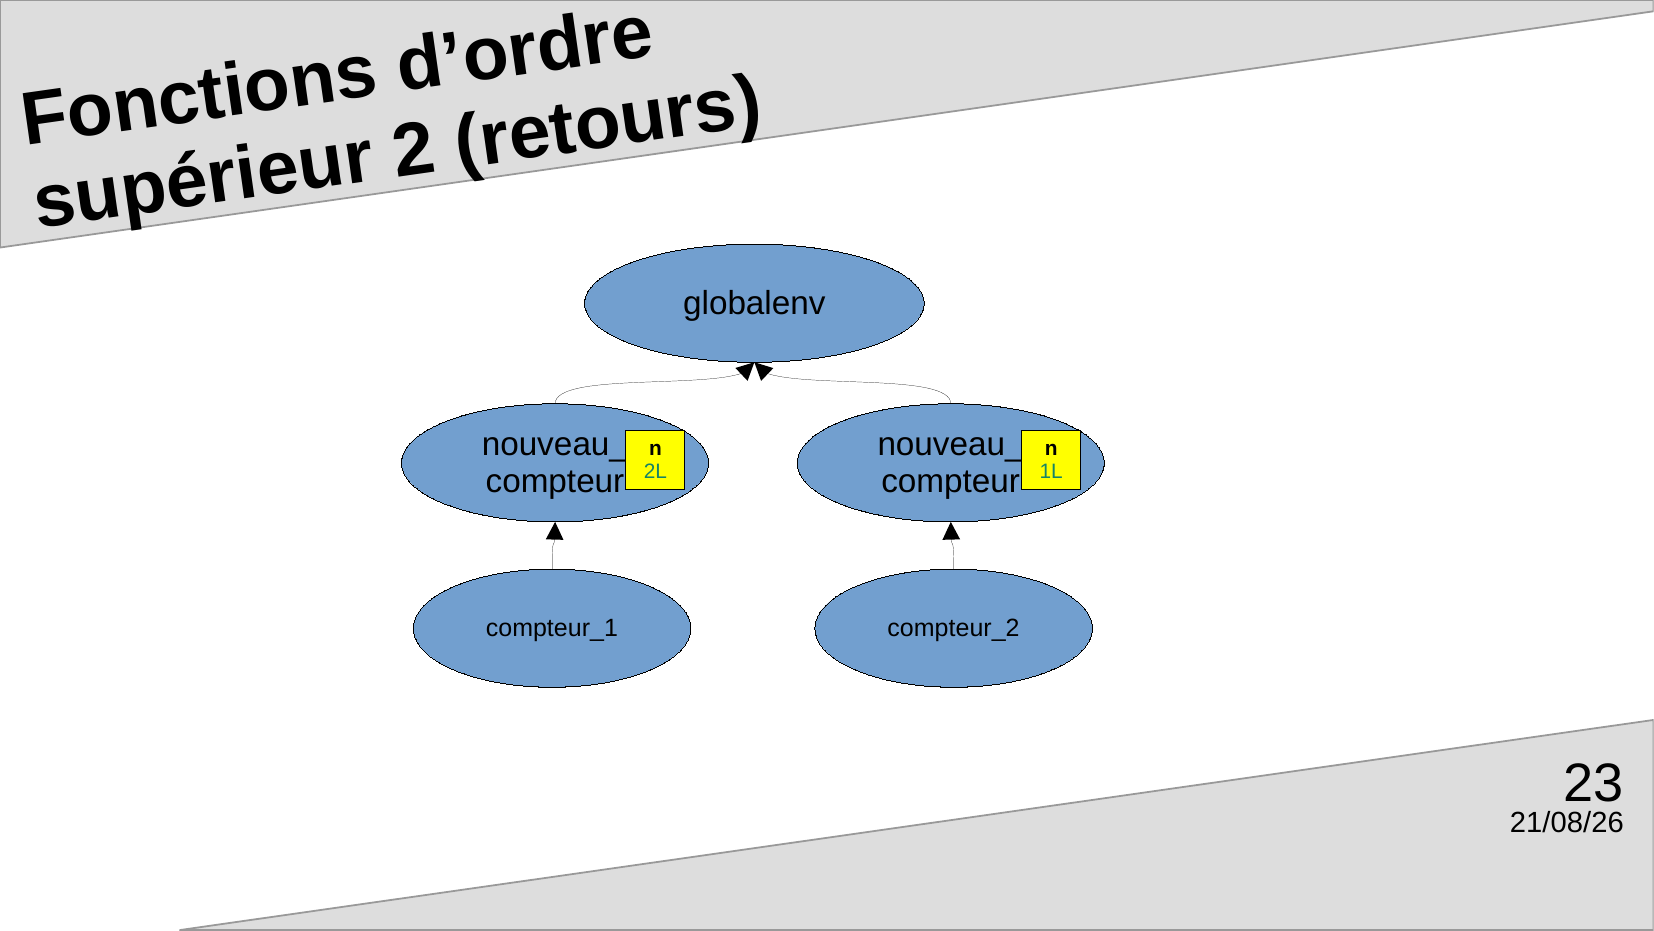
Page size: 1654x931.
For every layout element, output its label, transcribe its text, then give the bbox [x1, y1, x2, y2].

text_box globalenv [584, 244, 925, 363]
text_box compteur_2 [814, 569, 1093, 688]
title Fonctions d’ordre supérieur 2 (retours) [16, 0, 1502, 245]
text_box n 1L [1021, 430, 1081, 490]
text_box nouveau_ compteur [797, 403, 1105, 522]
text_box compteur_1 [413, 569, 691, 688]
text_box nouveau_ compteur [401, 403, 709, 522]
text_box n 2L [625, 430, 685, 490]
